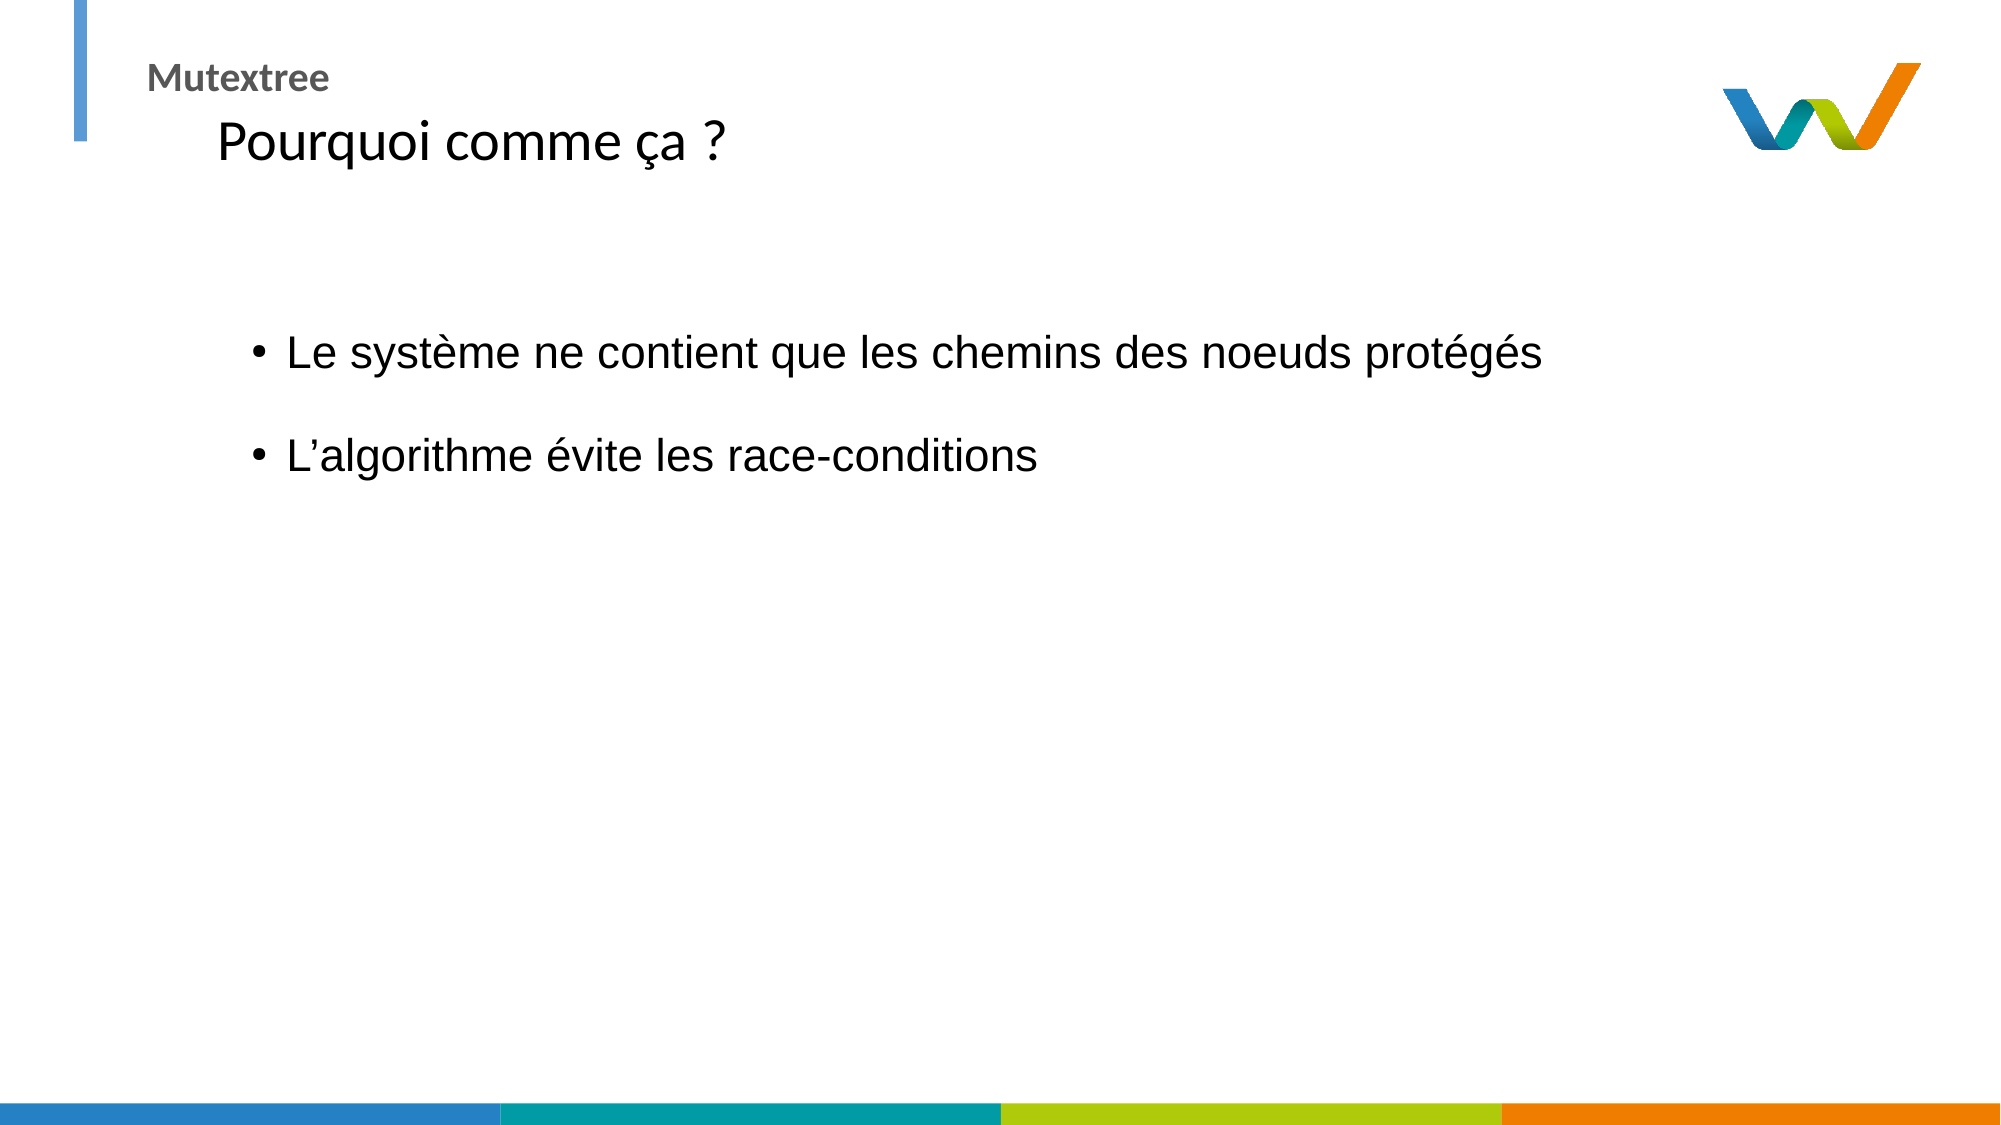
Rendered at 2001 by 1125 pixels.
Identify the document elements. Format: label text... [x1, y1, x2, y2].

text_box Le système ne contient que les chemins des noeuds protégés L’algorithme évite les race-conditions [236, 319, 1619, 686]
picture [1702, 63, 1931, 157]
list Mutextree [131, 48, 1400, 103]
list Pourquoi comme ça ? [131, 103, 1400, 157]
